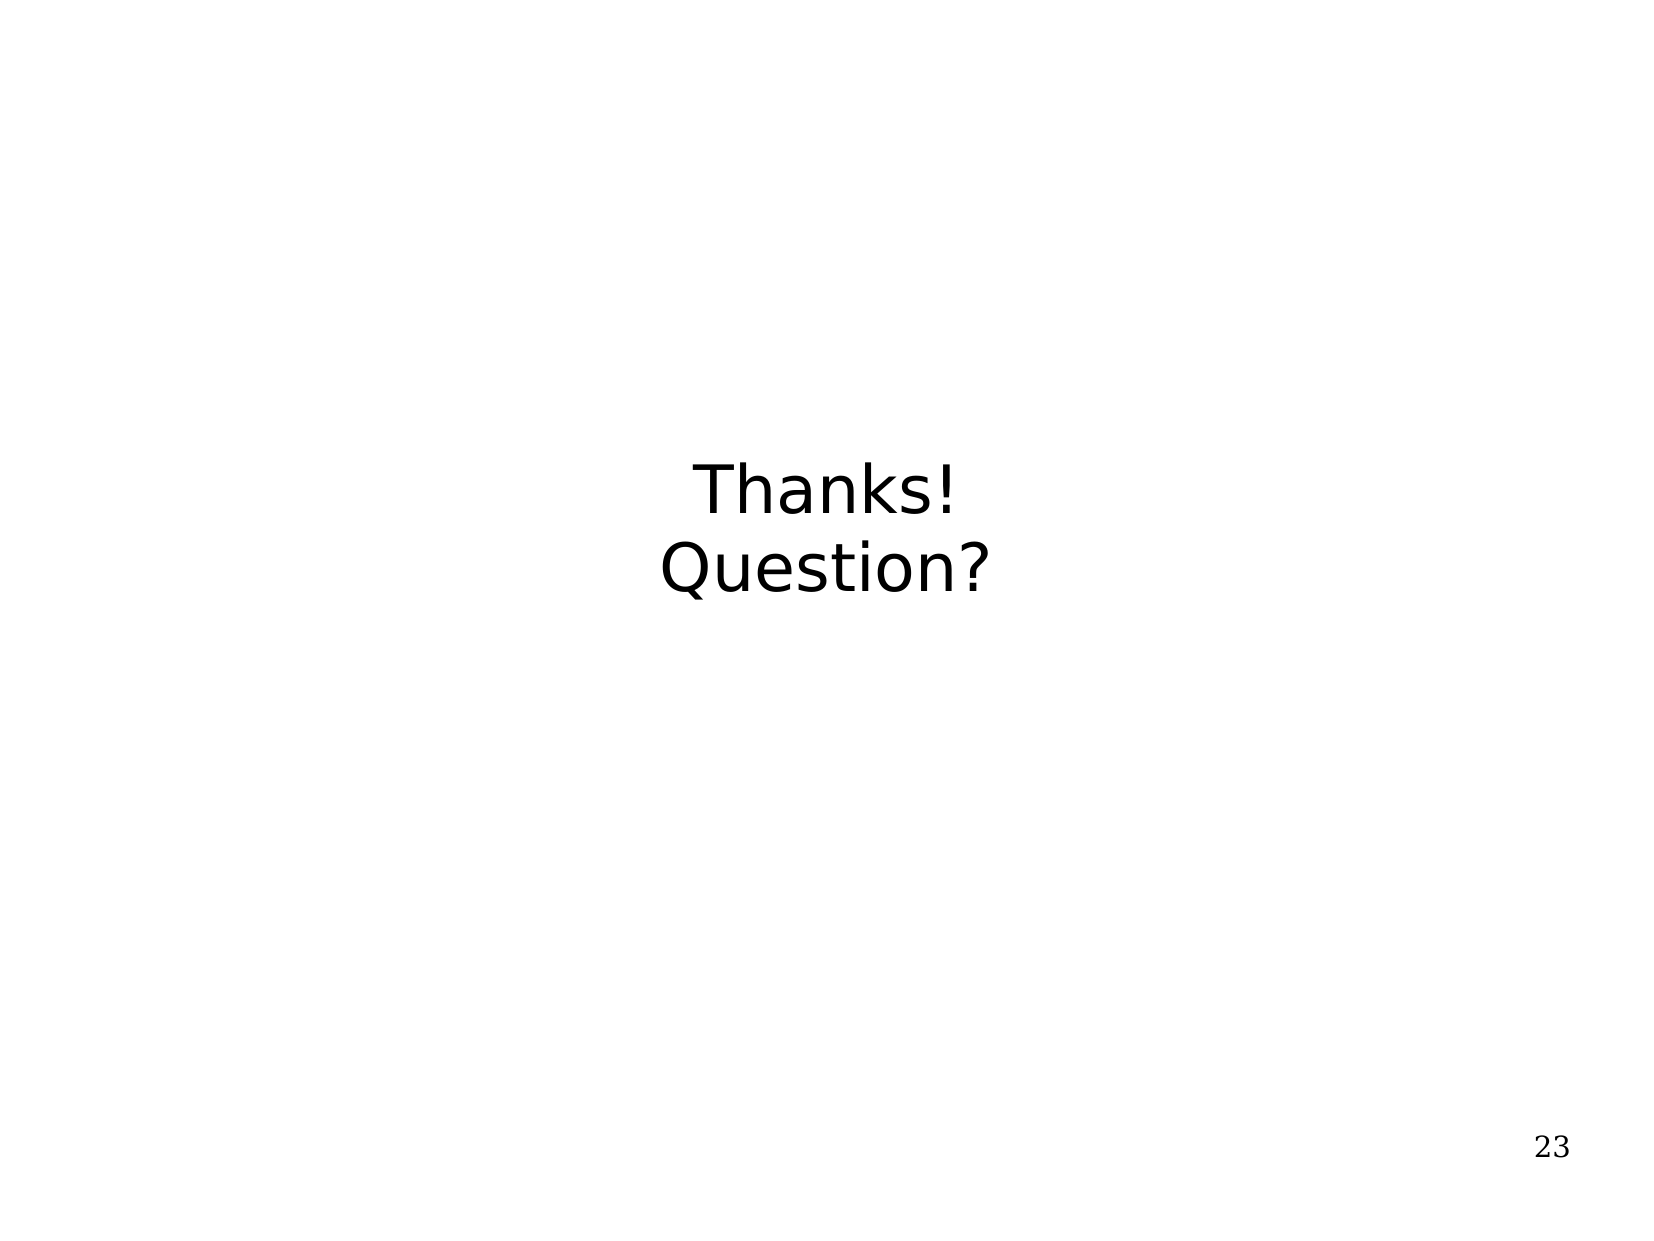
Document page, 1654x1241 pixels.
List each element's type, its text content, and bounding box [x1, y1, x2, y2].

subtitle Thanks! Question? [82, 49, 1571, 1010]
